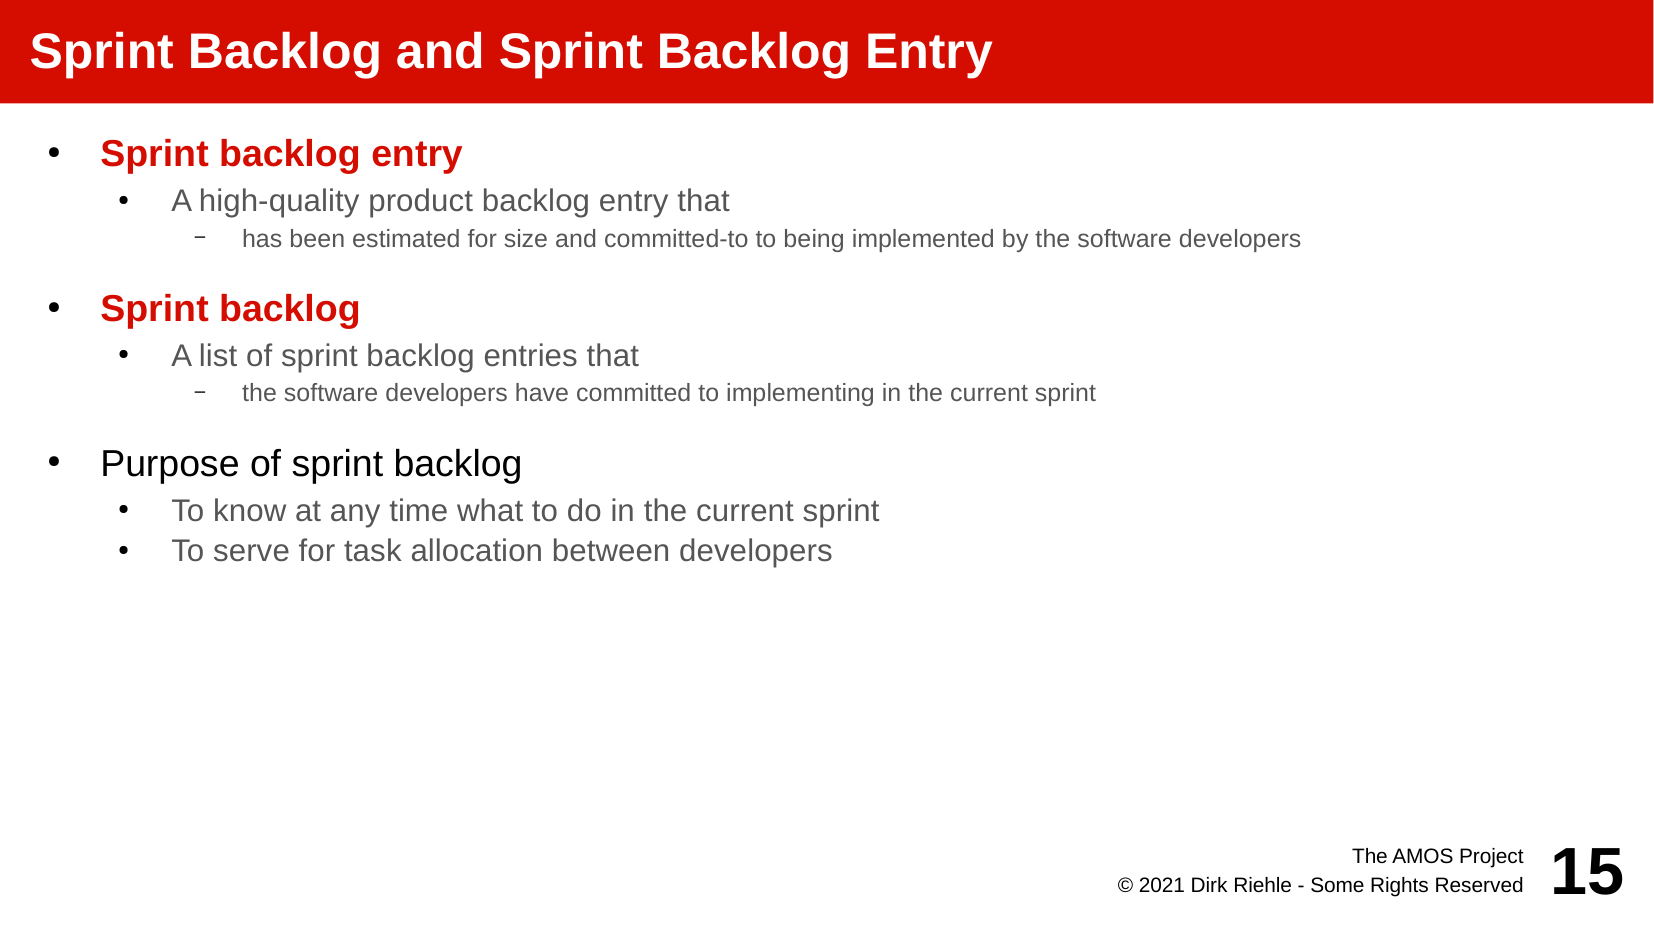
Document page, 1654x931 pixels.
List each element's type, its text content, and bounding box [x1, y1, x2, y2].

list Sprint backlog entry A high-quality product backlog entry that has been estimated for size and committed-to to being implemented by the software developers Sprint backlog A list of sprint backlog entries that the software developers have committed to implementing in the current sprint Purpose of sprint backlog To know at any time what to do in the current sprint To serve for task allocation between developers [29, 132, 1625, 813]
title Sprint Backlog and Sprint Backlog Entry [0, 0, 1654, 104]
